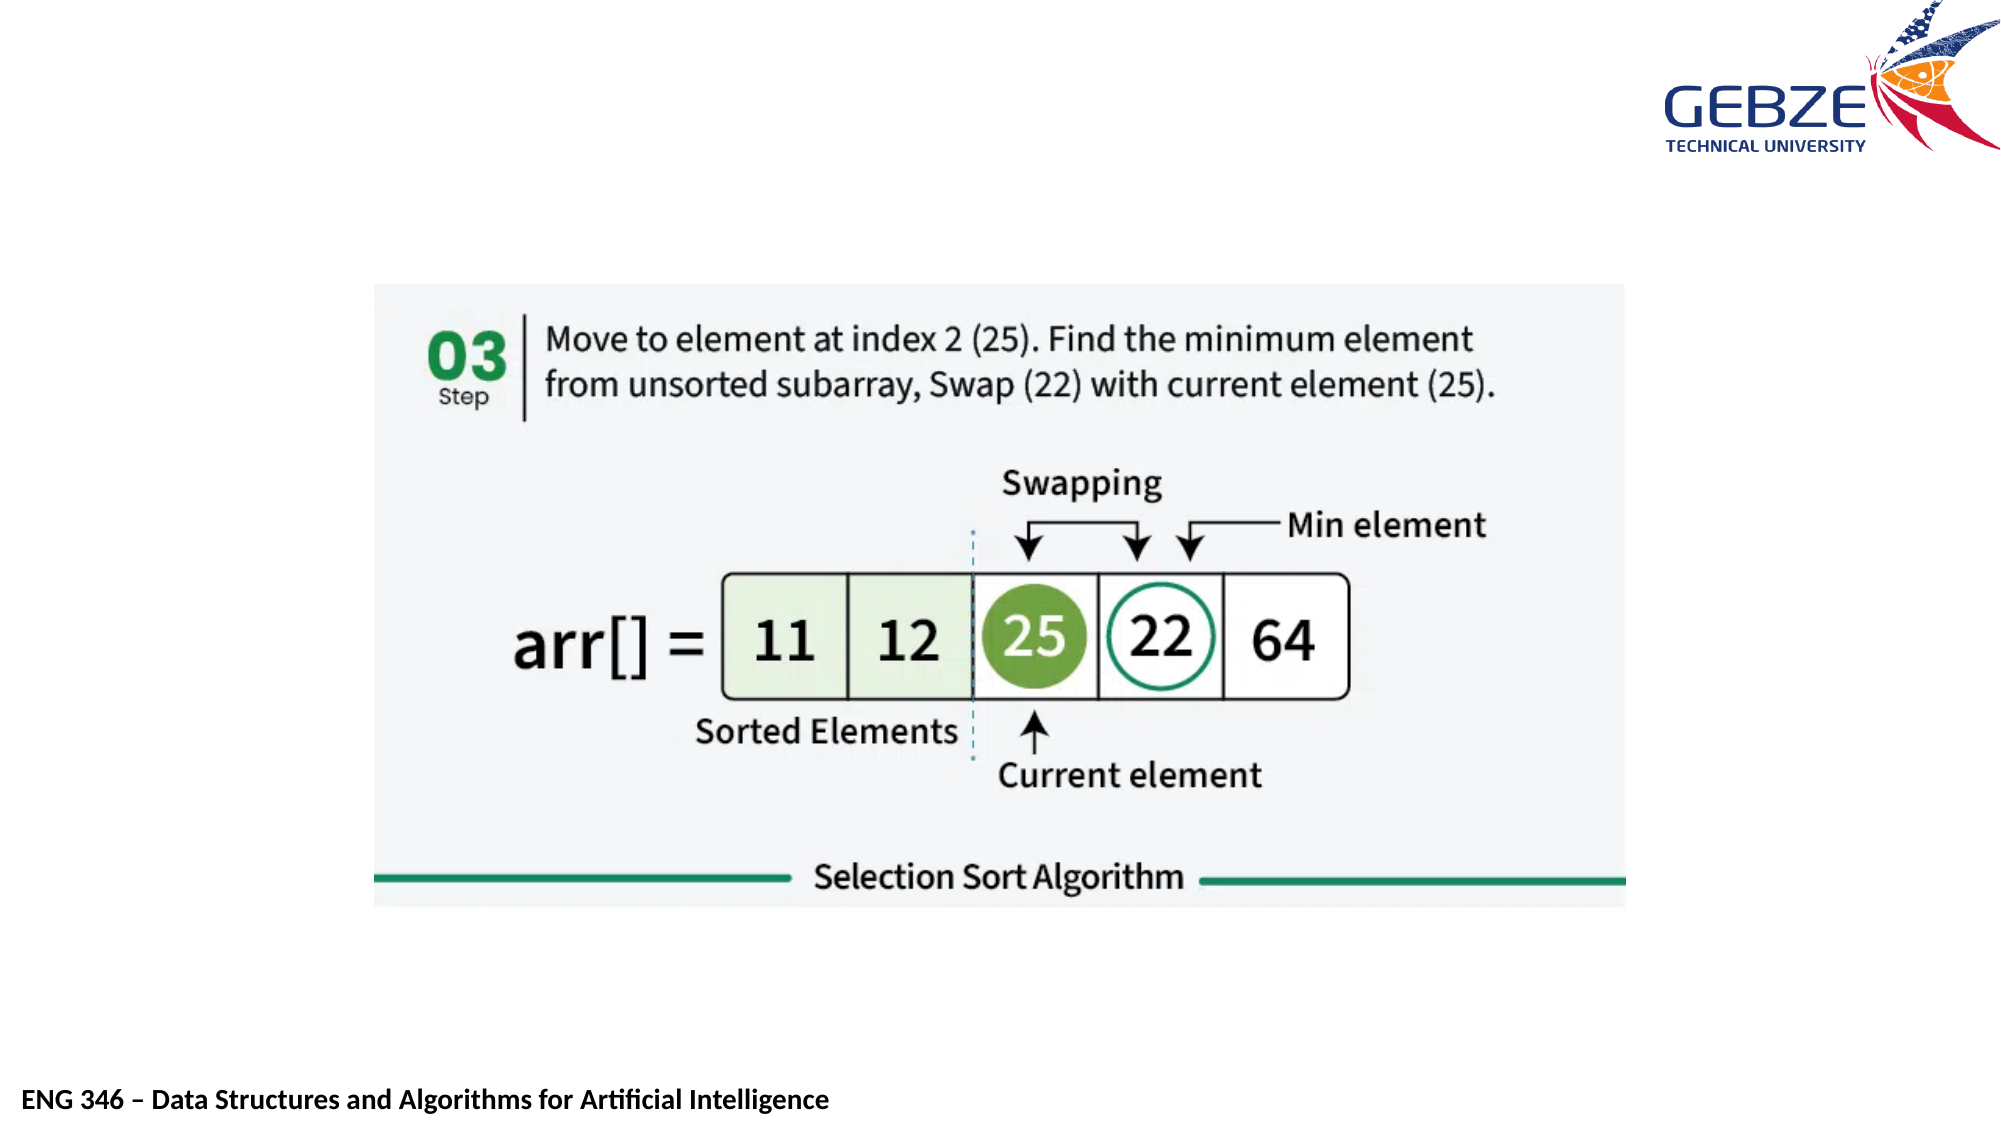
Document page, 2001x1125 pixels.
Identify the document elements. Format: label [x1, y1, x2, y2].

picture [1665, 0, 2001, 152]
picture [374, 284, 1626, 911]
